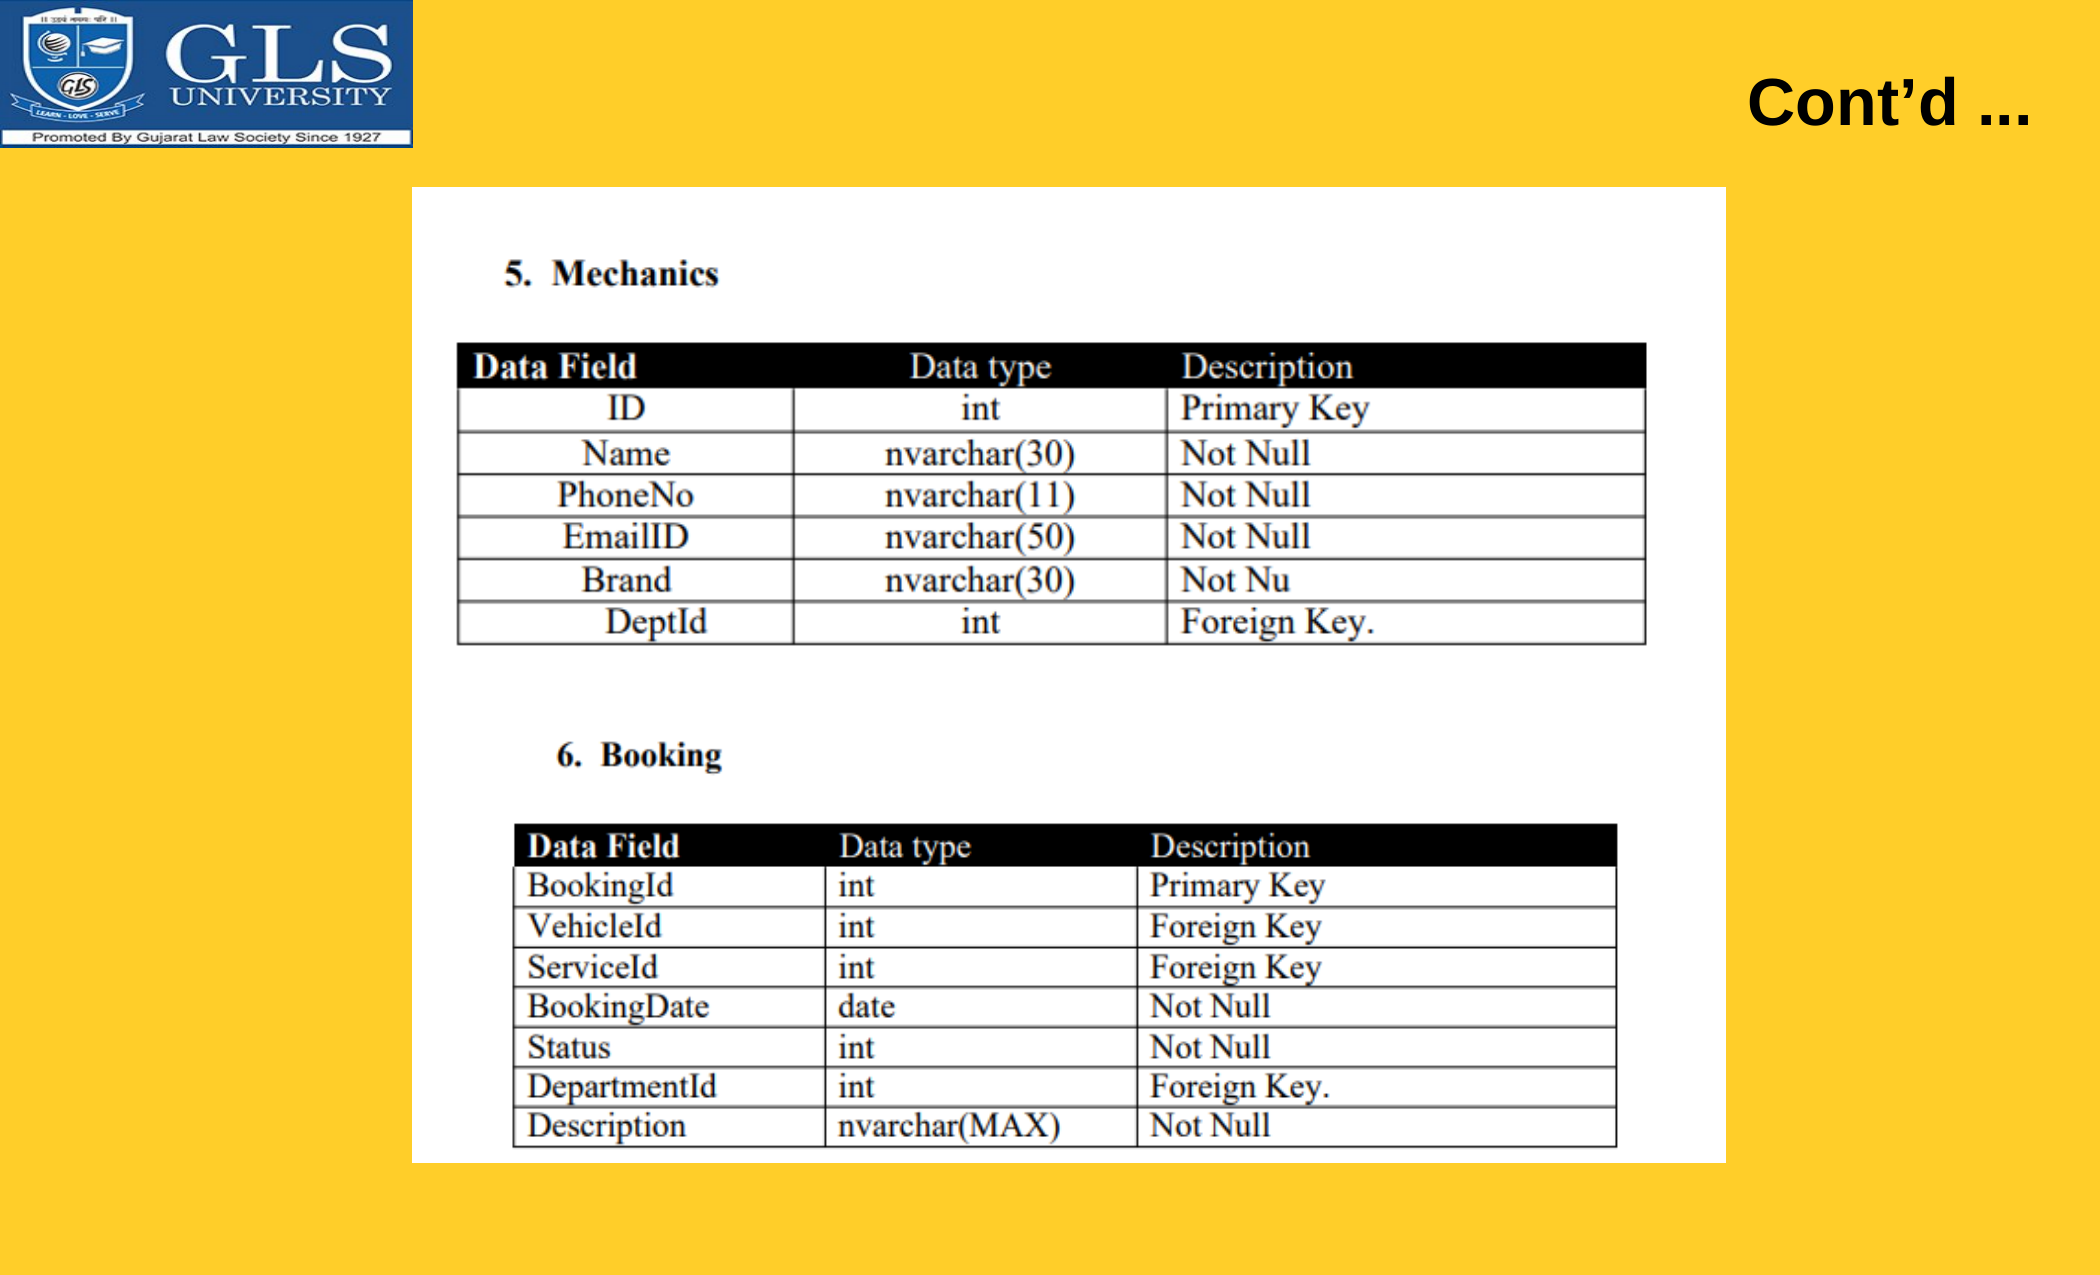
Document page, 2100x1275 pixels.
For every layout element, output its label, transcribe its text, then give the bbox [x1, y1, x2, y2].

picture [0, 0, 413, 148]
picture [412, 187, 1726, 1163]
text_box Cont’d ... [1732, 57, 2063, 147]
